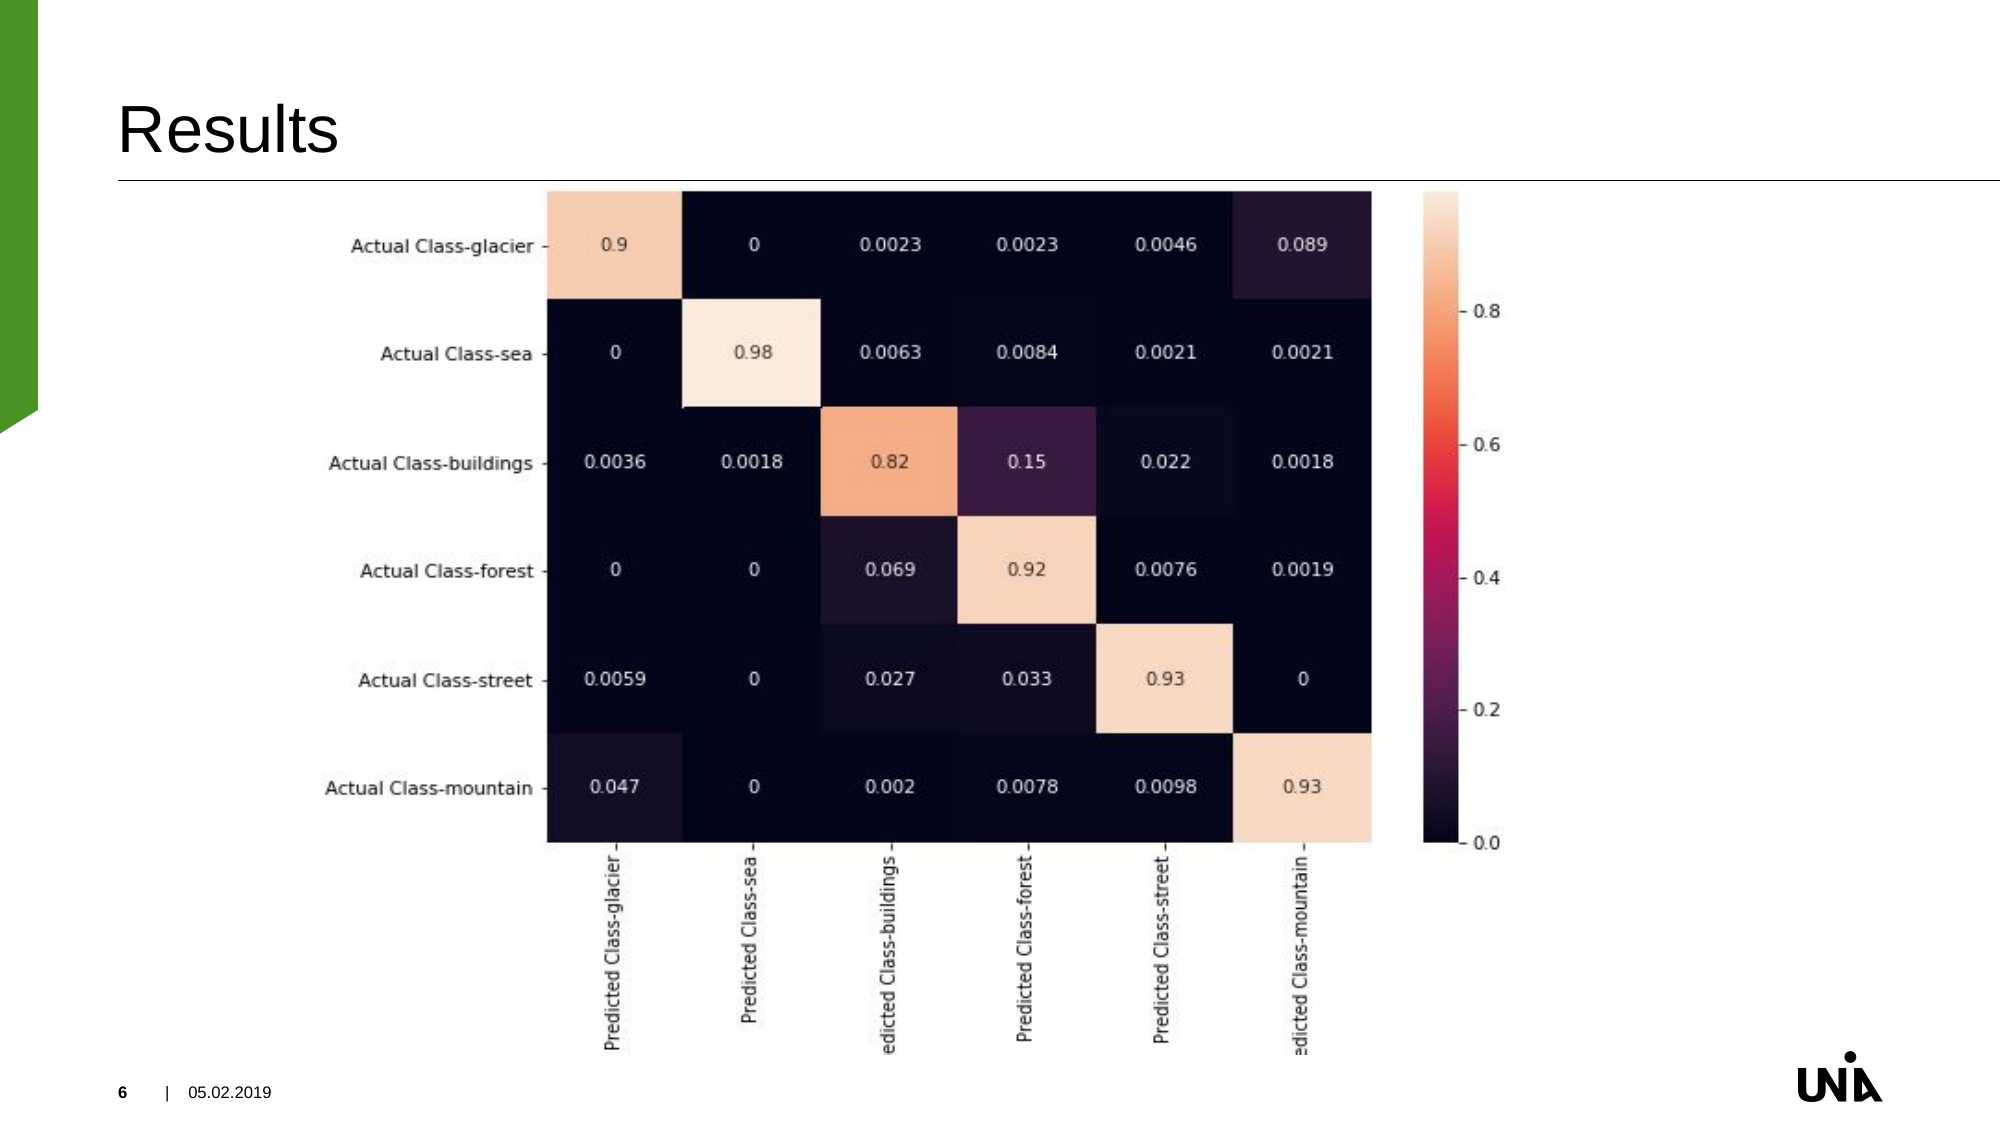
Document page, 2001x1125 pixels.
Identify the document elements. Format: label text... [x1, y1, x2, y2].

slide_number | 05.02.2019 [171, 1066, 298, 1102]
title Results [117, 0, 1882, 167]
picture [1798, 1051, 1883, 1102]
picture [322, 183, 1531, 1055]
slide_number <number> [118, 1066, 171, 1102]
